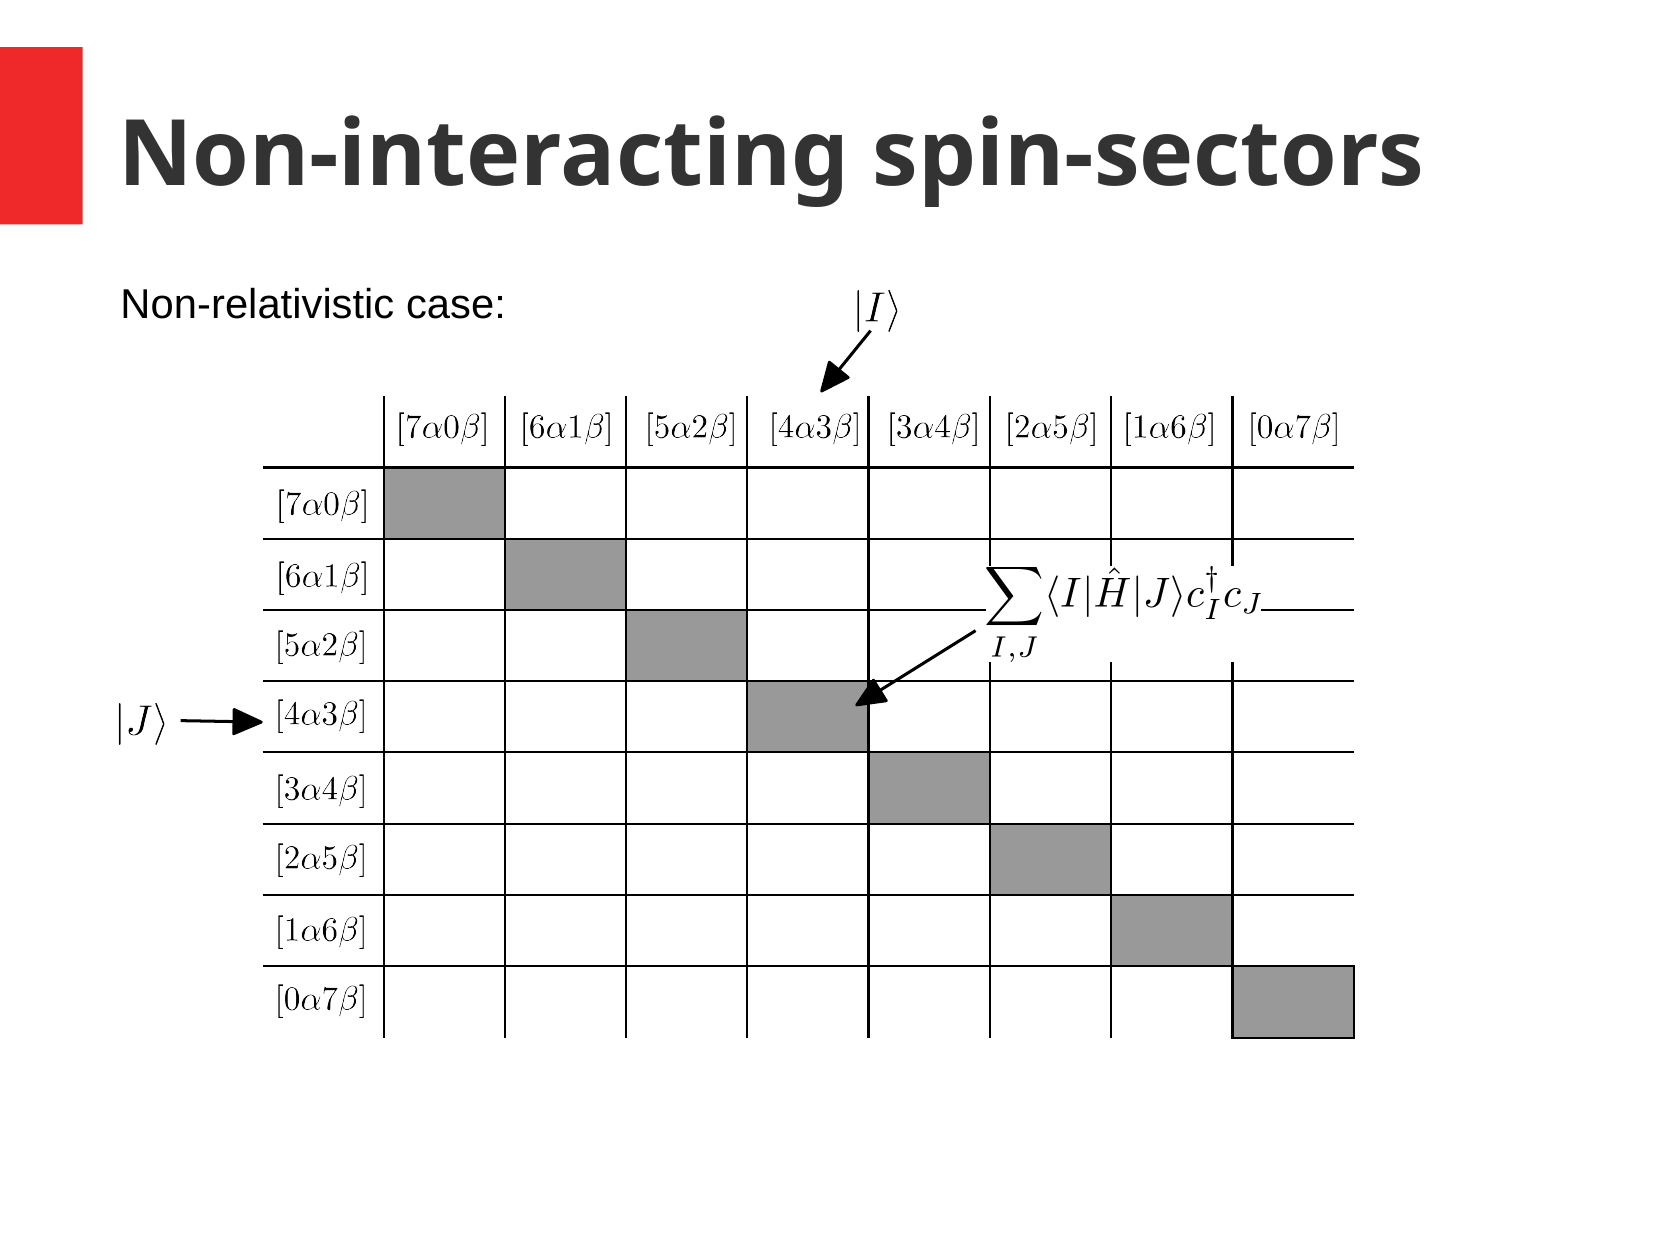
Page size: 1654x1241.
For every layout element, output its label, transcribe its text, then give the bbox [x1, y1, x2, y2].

picture [118, 702, 165, 745]
table_header [1234, 396, 1354, 466]
table_cell [506, 753, 625, 823]
table_cell [1234, 469, 1354, 538]
table_cell [1112, 753, 1231, 823]
picture [772, 412, 858, 446]
picture [1251, 412, 1337, 446]
table_cell [263, 611, 383, 680]
table_cell [991, 682, 1110, 751]
table_cell [870, 469, 989, 538]
table_cell [1112, 469, 1231, 538]
table_cell [385, 967, 504, 1038]
table_cell [385, 540, 504, 609]
table_cell [385, 825, 504, 894]
picture [1008, 412, 1095, 446]
table_cell [385, 469, 504, 538]
picture [1126, 412, 1213, 446]
table_cell [1112, 825, 1231, 894]
table_cell [385, 682, 504, 751]
table_cell [627, 967, 746, 1038]
table_cell [1234, 611, 1354, 680]
table_cell [991, 967, 1110, 1038]
table_cell [506, 825, 625, 894]
table_cell [627, 469, 746, 538]
table_cell [263, 753, 383, 823]
text_box Non-relativistic case: [105, 273, 1291, 336]
table_cell [627, 611, 746, 680]
table_cell [870, 753, 989, 823]
picture [278, 630, 364, 664]
table_cell [385, 896, 504, 965]
table_cell [1234, 896, 1354, 965]
table_cell [1112, 540, 1231, 566]
table_cell [1234, 825, 1354, 894]
table_cell [748, 967, 867, 1038]
table_cell [263, 469, 383, 538]
table_cell [506, 967, 625, 1038]
table_cell [870, 611, 989, 680]
table_cell [627, 896, 746, 965]
table_cell [870, 682, 989, 751]
table_cell [877, 682, 888, 687]
table_cell [870, 967, 989, 1038]
table_cell [1234, 540, 1354, 609]
picture [279, 561, 366, 595]
table_header [1112, 396, 1231, 466]
picture [986, 566, 1261, 662]
table_cell [506, 540, 625, 609]
table_cell [627, 540, 746, 609]
table_cell [748, 896, 867, 965]
table_cell [870, 896, 989, 965]
table_cell [385, 753, 504, 823]
table_cell [991, 469, 1110, 538]
table_cell [263, 896, 383, 965]
table_cell [506, 469, 625, 538]
title Non-interacting spin-sectors [118, 45, 1621, 256]
table_header [991, 396, 1110, 466]
picture [278, 915, 364, 949]
table_cell [263, 682, 383, 751]
picture [278, 984, 364, 1018]
table_cell [991, 825, 1110, 894]
table_header [870, 396, 989, 466]
table_cell [748, 682, 867, 751]
table_header [506, 396, 625, 466]
table_cell [991, 540, 1110, 566]
table_cell [627, 825, 746, 894]
table_cell [748, 540, 867, 609]
table_cell [1234, 682, 1354, 751]
picture [890, 412, 977, 446]
table_cell [1112, 682, 1231, 751]
table_cell [627, 682, 746, 751]
table_cell [870, 825, 989, 894]
table_header [748, 396, 867, 466]
table_cell [1112, 896, 1231, 965]
table_cell [1112, 967, 1231, 1038]
picture [857, 289, 898, 332]
table_cell [263, 540, 383, 609]
picture [279, 489, 366, 523]
table_cell [506, 896, 625, 965]
picture [523, 412, 610, 446]
table_cell [263, 967, 383, 1038]
table_cell [991, 662, 1110, 680]
table_cell [748, 611, 867, 680]
table_cell [385, 611, 504, 680]
picture [399, 412, 486, 446]
table_cell [506, 682, 625, 751]
table_cell [991, 753, 1110, 823]
picture [278, 843, 364, 877]
picture [648, 412, 734, 446]
picture [278, 699, 364, 733]
table_cell [748, 753, 867, 823]
table_cell [1234, 753, 1354, 823]
table_header [627, 396, 746, 466]
table_cell [506, 611, 625, 680]
table_header [263, 396, 383, 466]
table_cell [1112, 662, 1231, 680]
table_header [385, 396, 504, 466]
table_cell [748, 825, 867, 894]
table_cell [991, 896, 1110, 965]
table_cell [263, 825, 383, 894]
table_cell [1234, 967, 1353, 1037]
table_cell [870, 540, 989, 609]
table_cell [748, 469, 867, 538]
picture [278, 774, 364, 808]
table_cell [627, 753, 746, 823]
